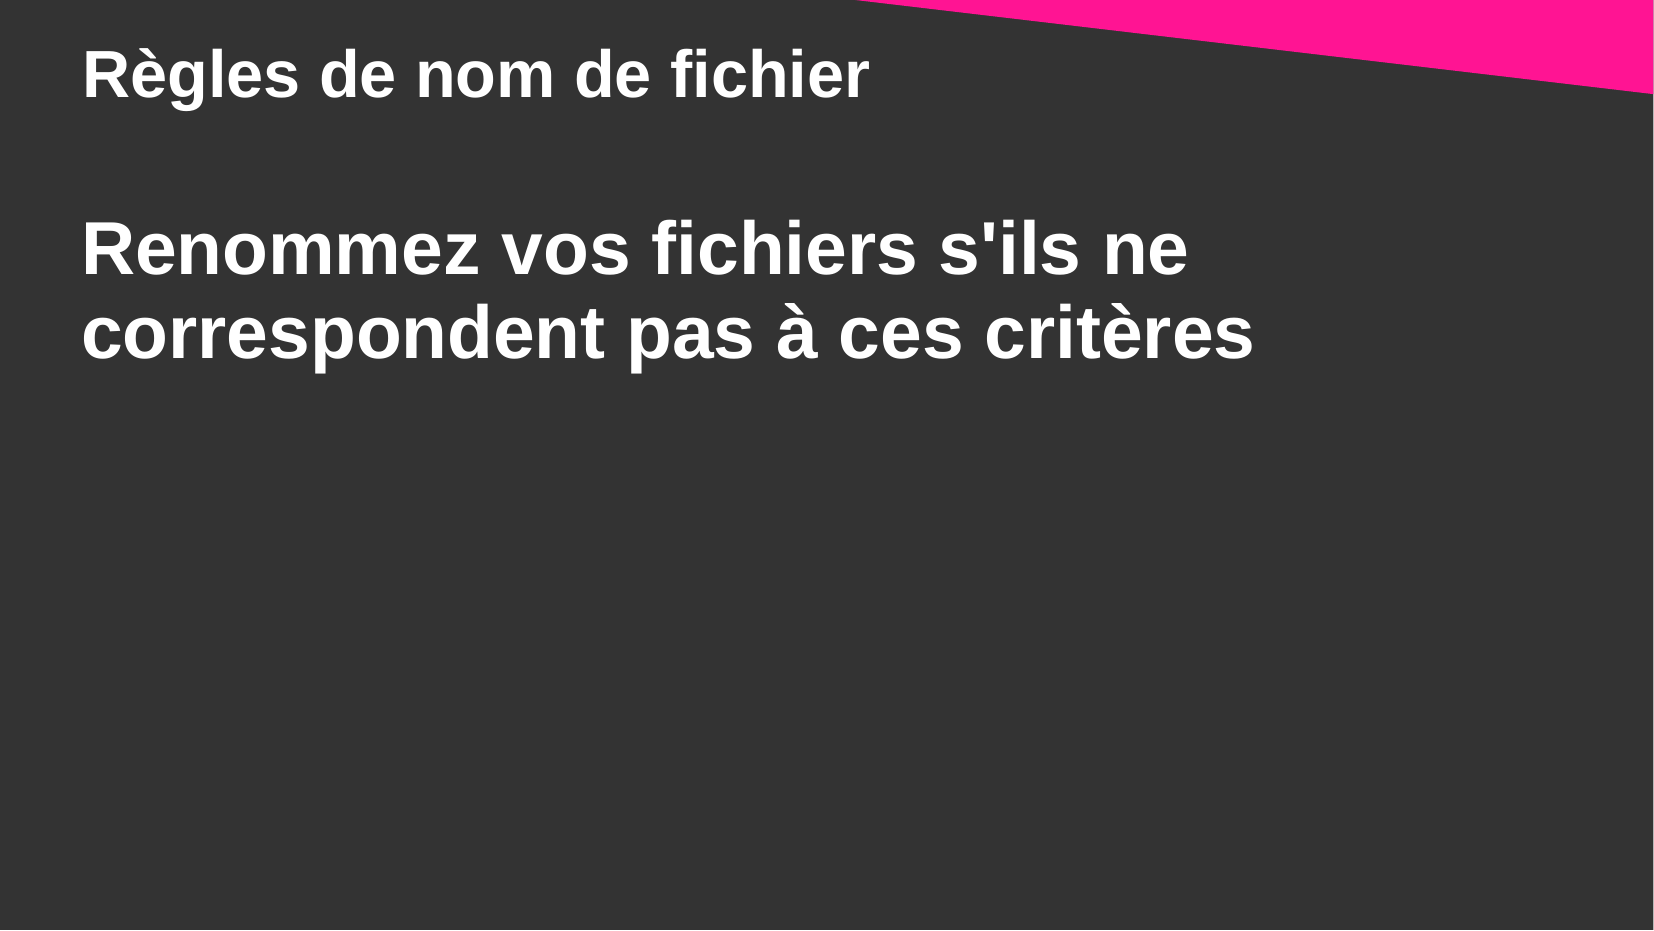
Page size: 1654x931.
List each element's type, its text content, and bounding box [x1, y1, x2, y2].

title Règles de nom de fichier [82, 37, 1571, 122]
text_box [855, 0, 1654, 95]
list Renommez vos fichiers s'ils ne correspondent pas à ces critères [80, 206, 1335, 461]
